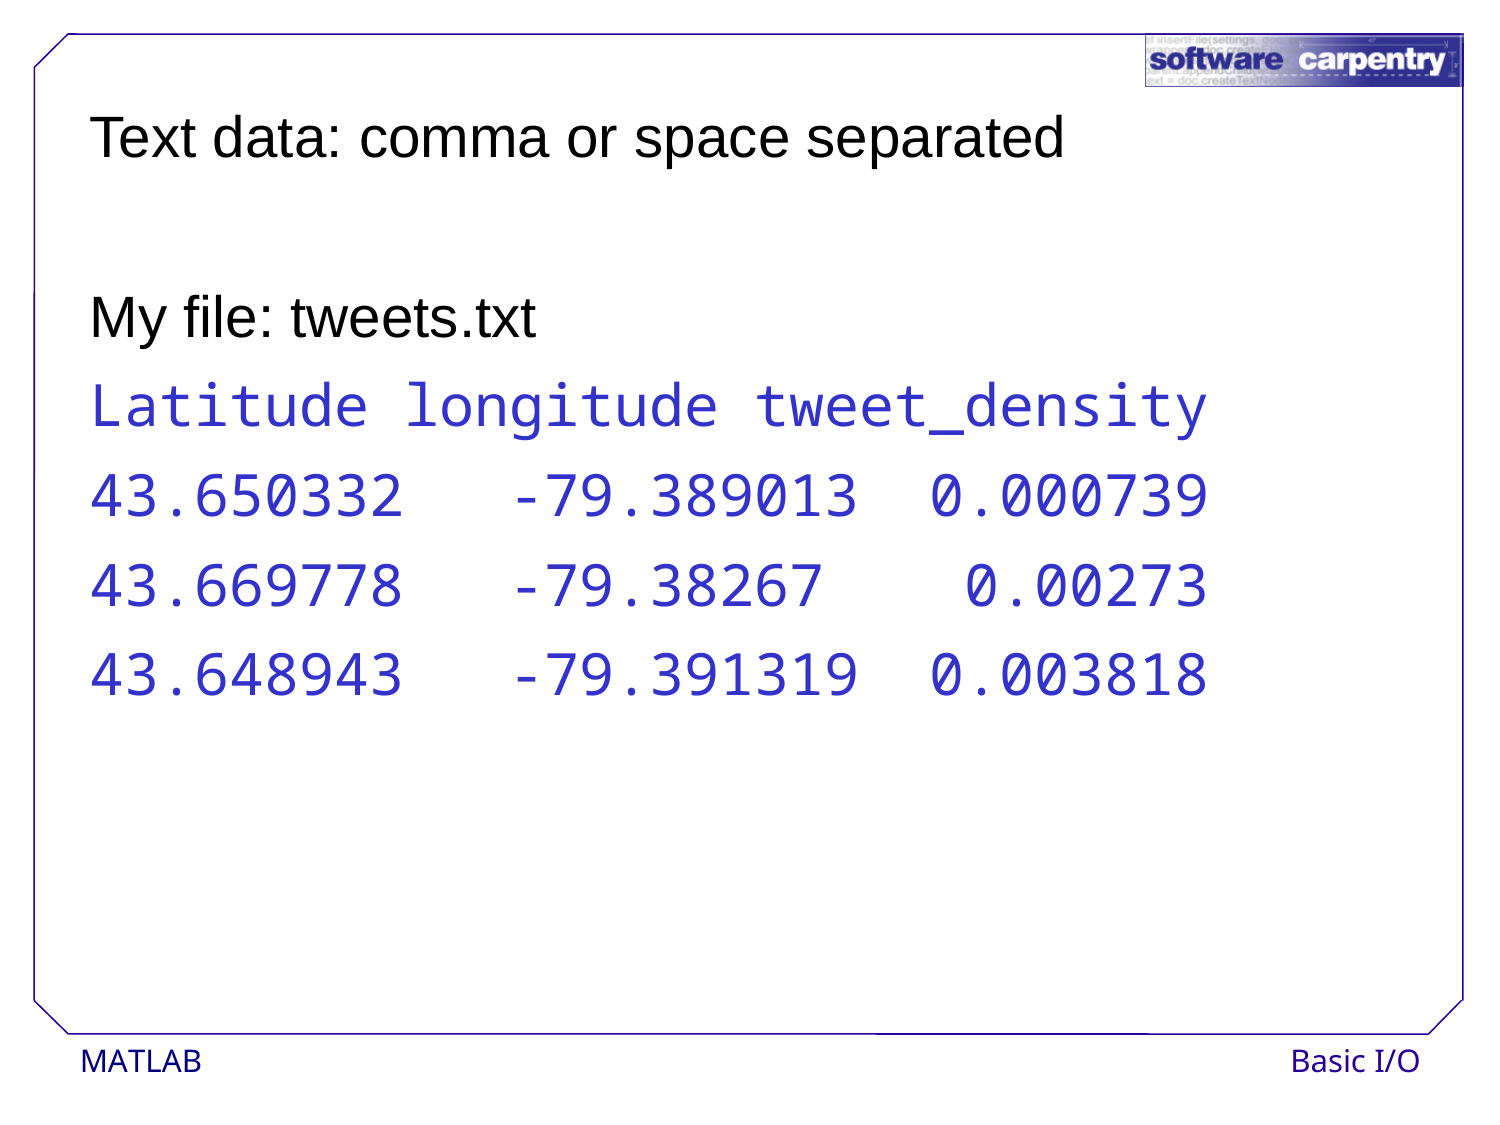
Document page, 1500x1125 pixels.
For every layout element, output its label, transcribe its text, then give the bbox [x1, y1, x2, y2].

list Text data: comma or space separated My file: tweets.txt Latitude longitude tweet_density 43.650332 -79.389013 0.000739 43.669778 -79.38267 0.00273 43.648943 -79.391319 0.003818 [75, 99, 1363, 1013]
picture [1145, 33, 1464, 87]
